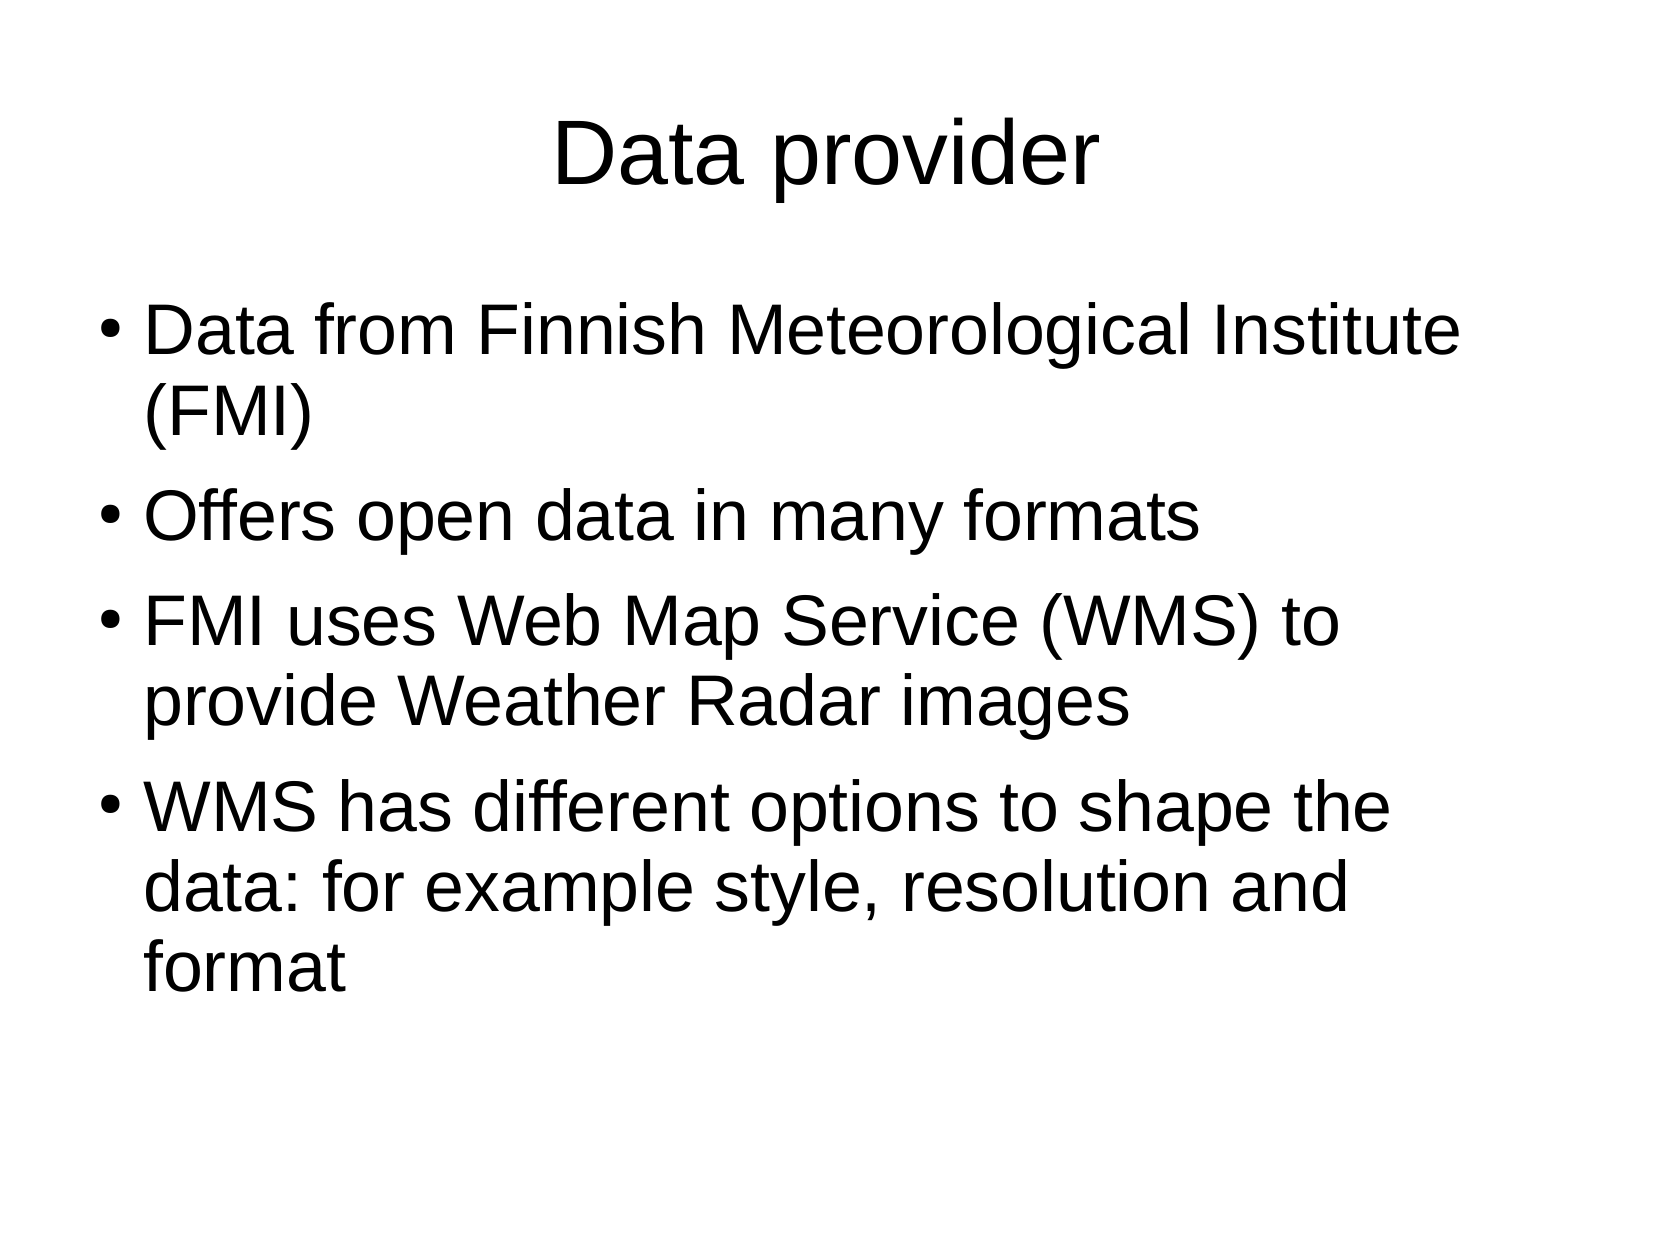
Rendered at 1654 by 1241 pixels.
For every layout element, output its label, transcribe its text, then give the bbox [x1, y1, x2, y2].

list Data from Finnish Meteorological Institute (FMI) Offers open data in many formats FMI uses Web Map Service (WMS) to provide Weather Radar images WMS has different options to shape the data: for example style, resolution and format [82, 290, 1571, 1010]
title Data provider [82, 49, 1571, 257]
